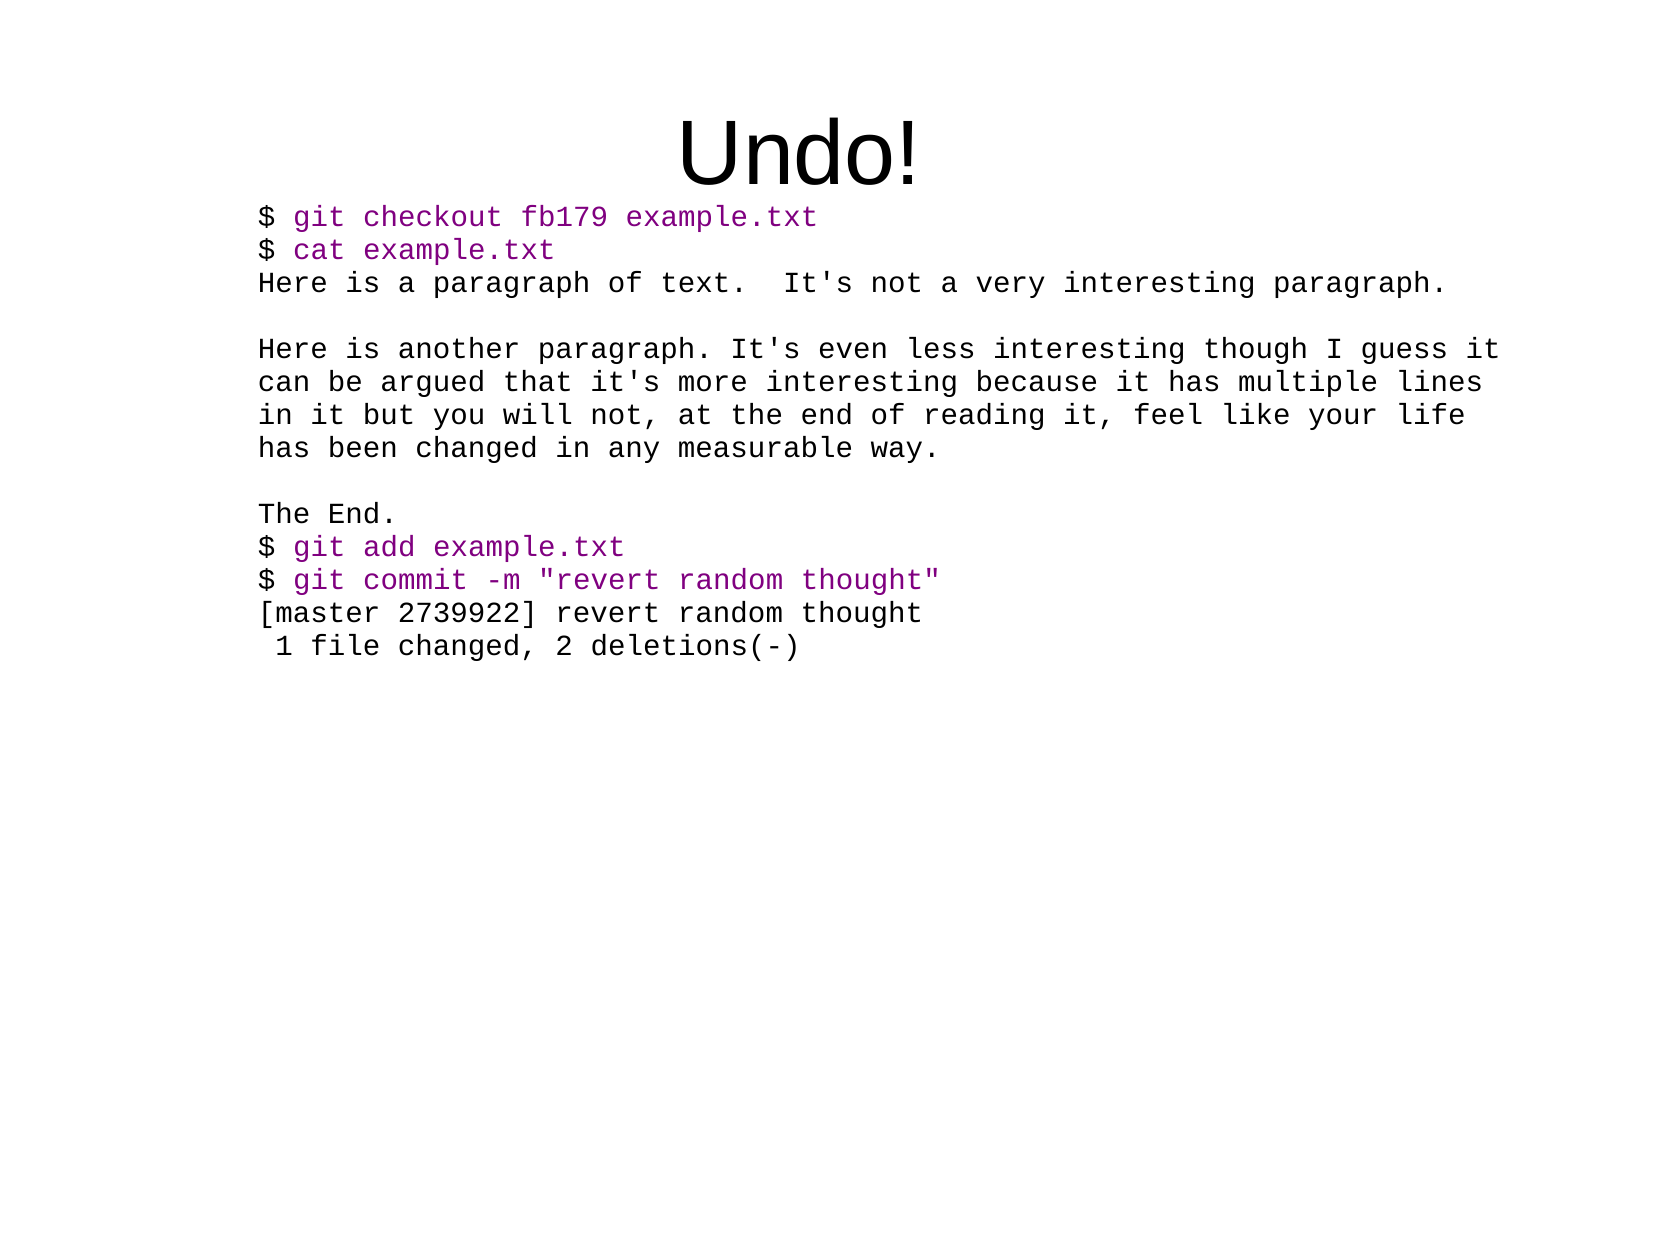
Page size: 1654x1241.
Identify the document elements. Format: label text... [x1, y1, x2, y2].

text_box $ git checkout fb179 example.txt $ cat example.txt Here is a paragraph of text. It's not a very interesting paragraph. Here is another paragraph. It's even less interesting though I guess it can be argued that it's more interesting because it has multiple lines in it but you will not, at the end of reading it, feel like your life has been changed in any measurable way. The End. $ git add example.txt $ git commit -m "revert random thought" [master 2739922] revert random thought 1 file changed, 2 deletions(-) [243, 195, 1621, 1231]
title Undo! [82, 49, 1571, 257]
